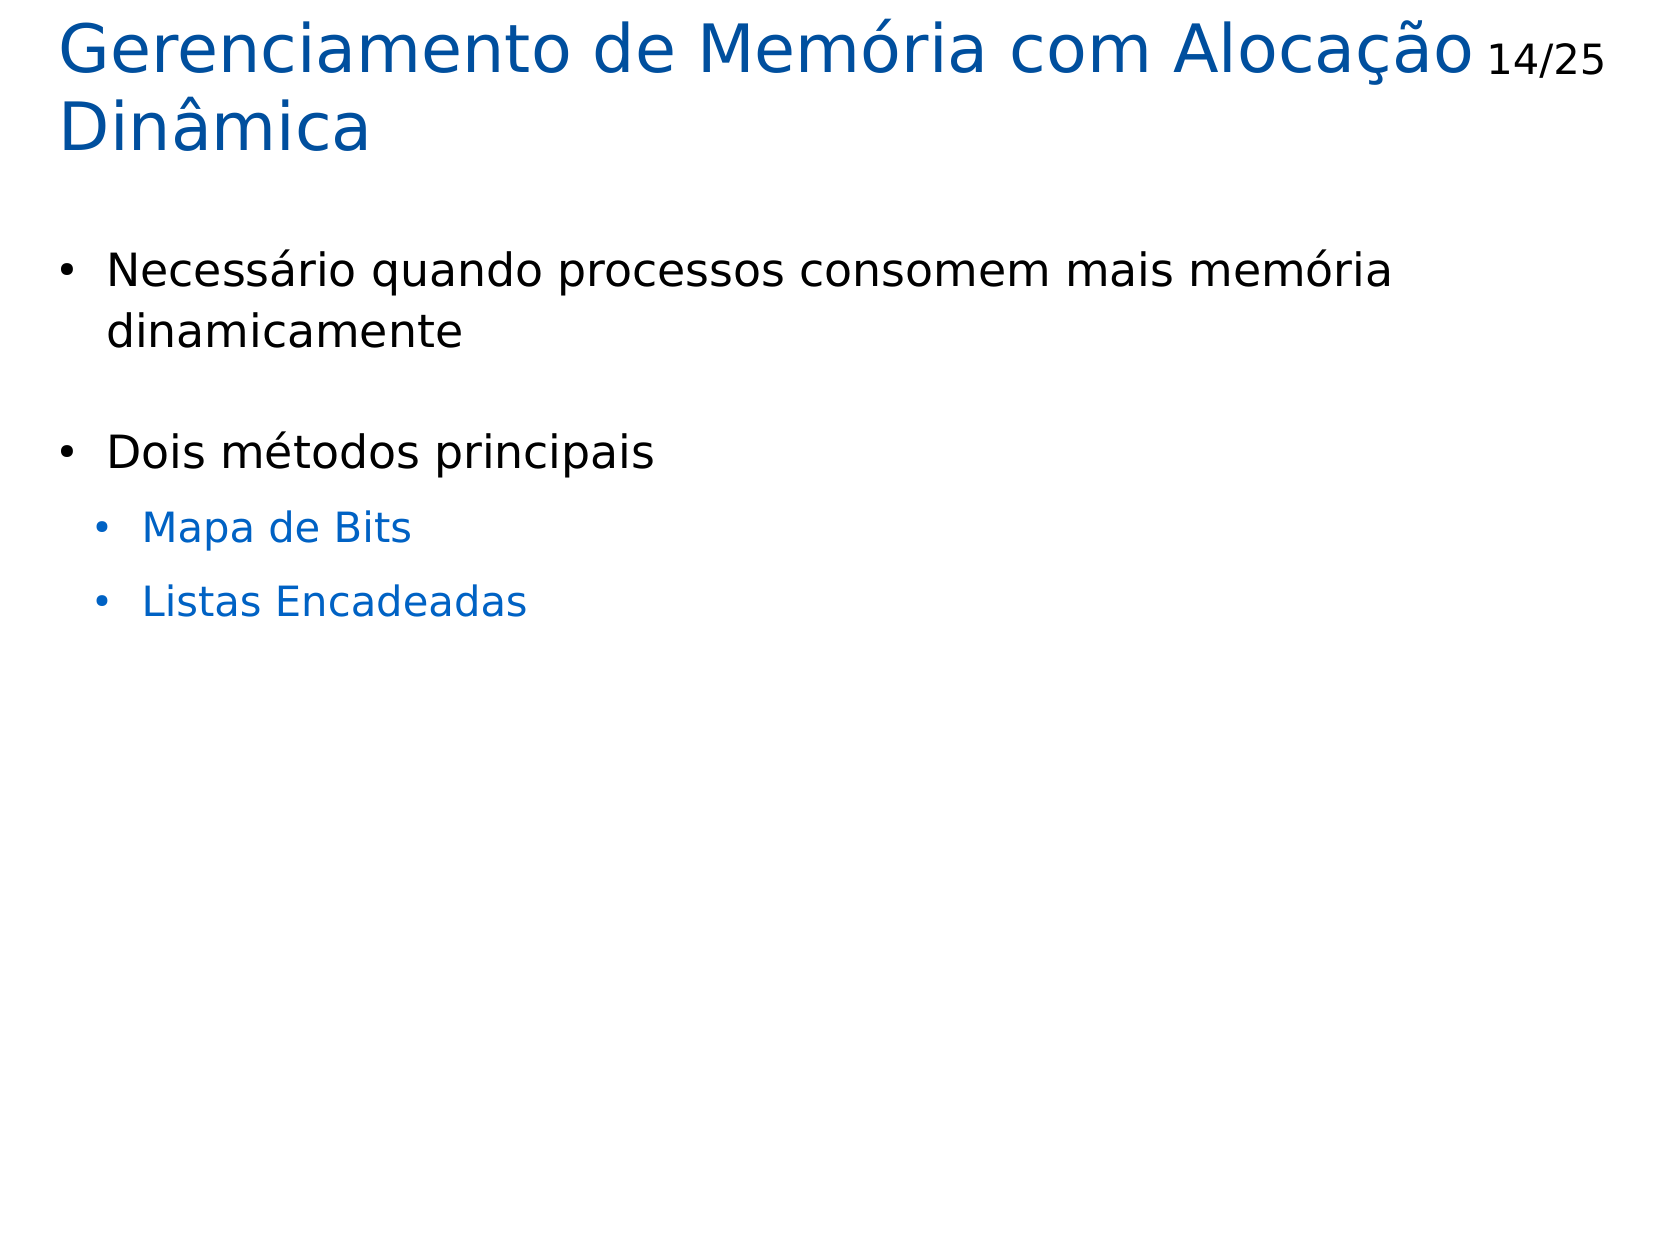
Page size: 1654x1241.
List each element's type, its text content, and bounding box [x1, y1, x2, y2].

title Gerenciamento de Memória com Alocação Dinâmica [59, 10, 1506, 167]
list Necessário quando processos consomem mais memória dinamicamente Dois métodos principais Mapa de Bits Listas Encadeadas [59, 236, 1595, 1211]
